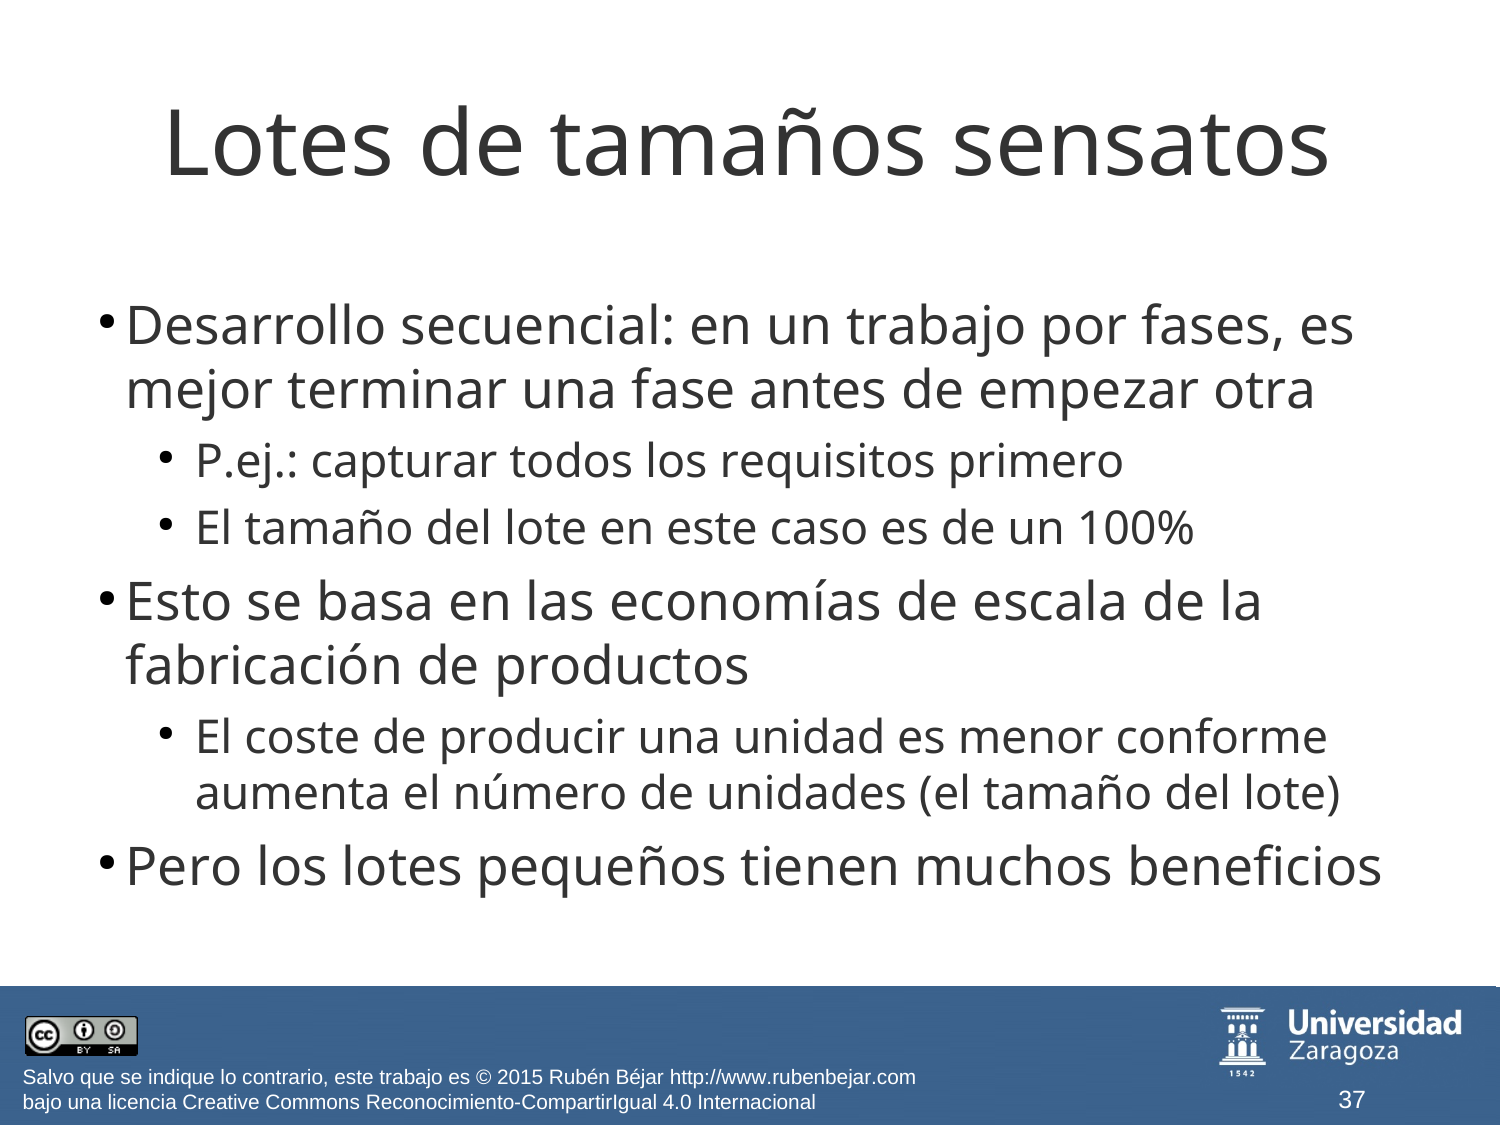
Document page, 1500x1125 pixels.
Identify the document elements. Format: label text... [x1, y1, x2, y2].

title Lotes de tamaños sensatos [74, 21, 1420, 257]
picture [0, 986, 1500, 1125]
list Desarrollo secuencial: en un trabajo por fases, es mejor terminar una fase antes de empezar otra P.ej.: capturar todos los requisitos primero El tamaño del lote en este caso es de un 100% Esto se basa en las economías de escala de la fabricación de productos El coste de producir una unidad es menor conforme aumenta el número de unidades (el tamaño del lote) Pero los lotes pequeños tienen muchos beneficios [82, 283, 1418, 957]
